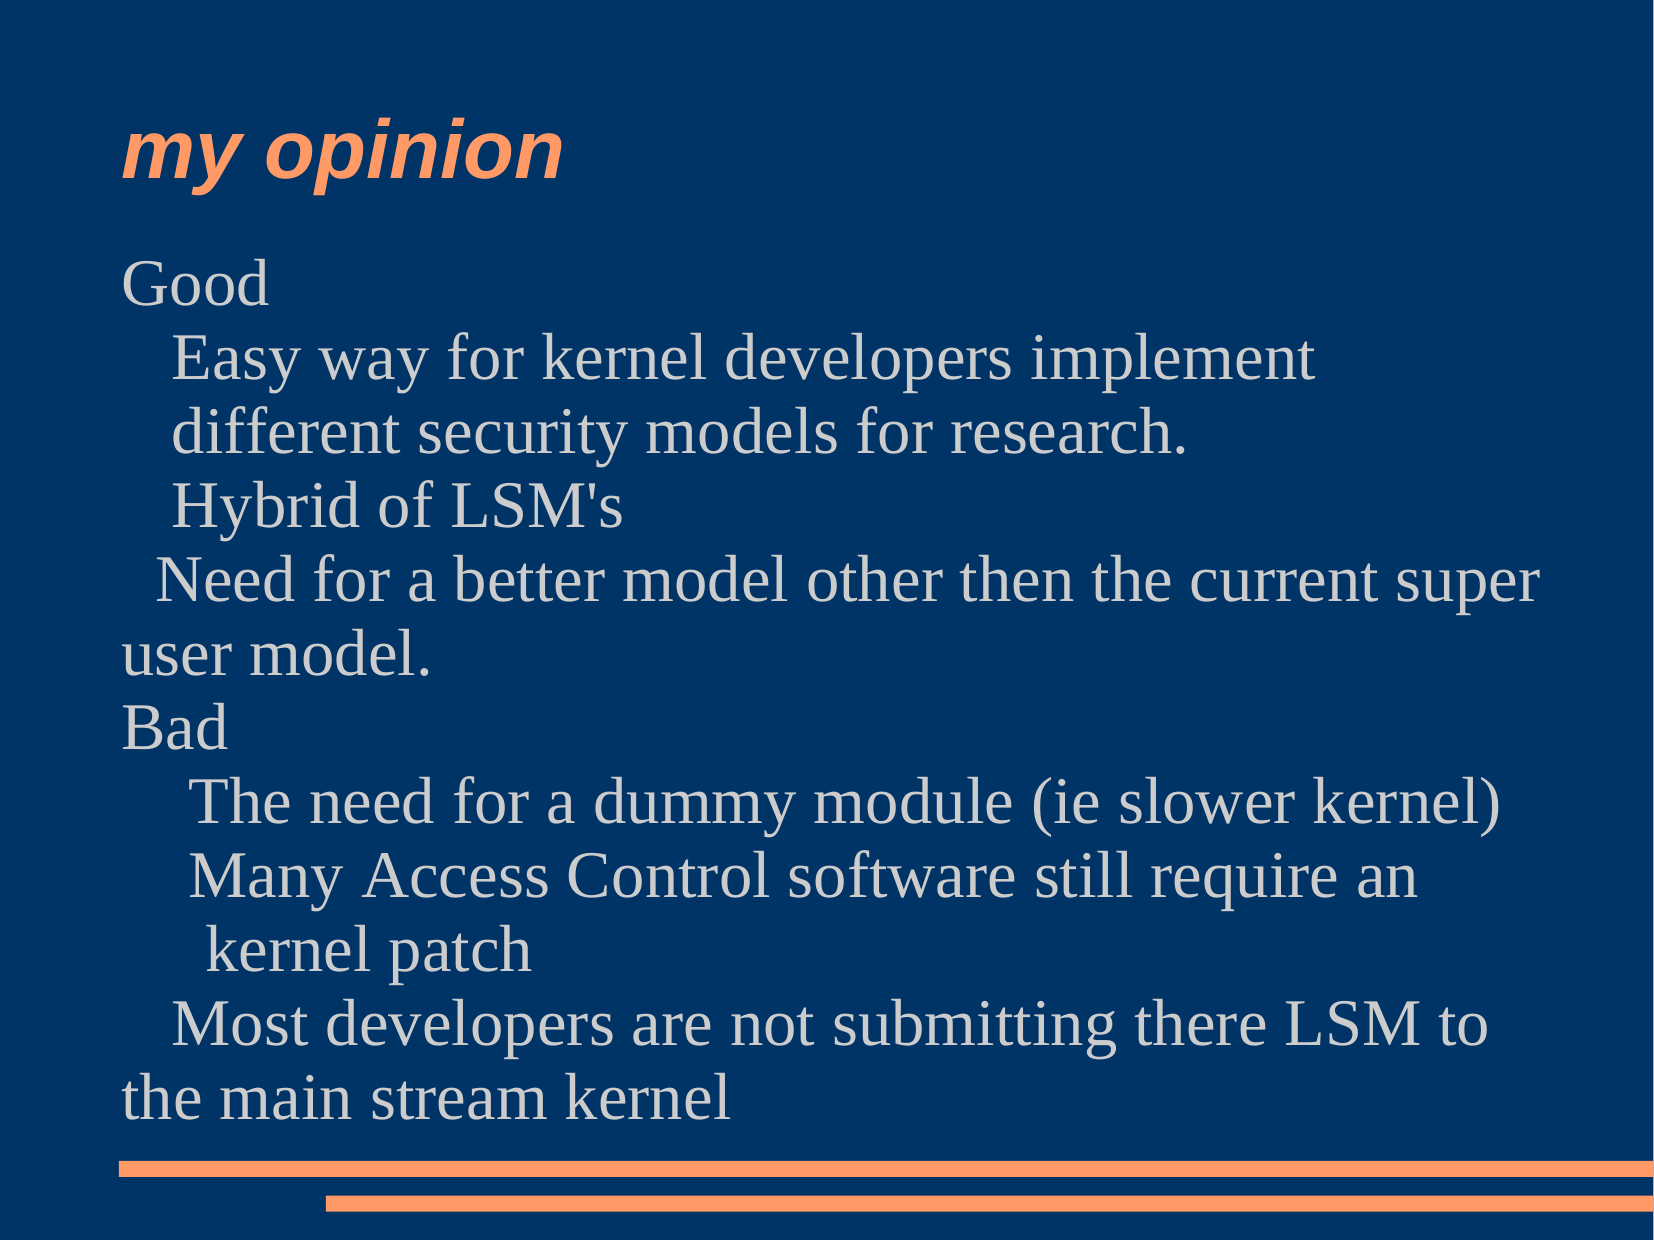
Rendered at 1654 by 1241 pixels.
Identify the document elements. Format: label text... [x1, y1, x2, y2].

title my opinion [121, 46, 1534, 245]
subtitle Good Easy way for kernel developers implement different security models for research. Hybrid of LSM's Need for a better model other then the current super user model. Bad The need for a dummy module (ie slower kernel) Many Access Control software still require an kernel patch Most developers are not submitting there LSM to the main stream kernel [121, 245, 1561, 1209]
